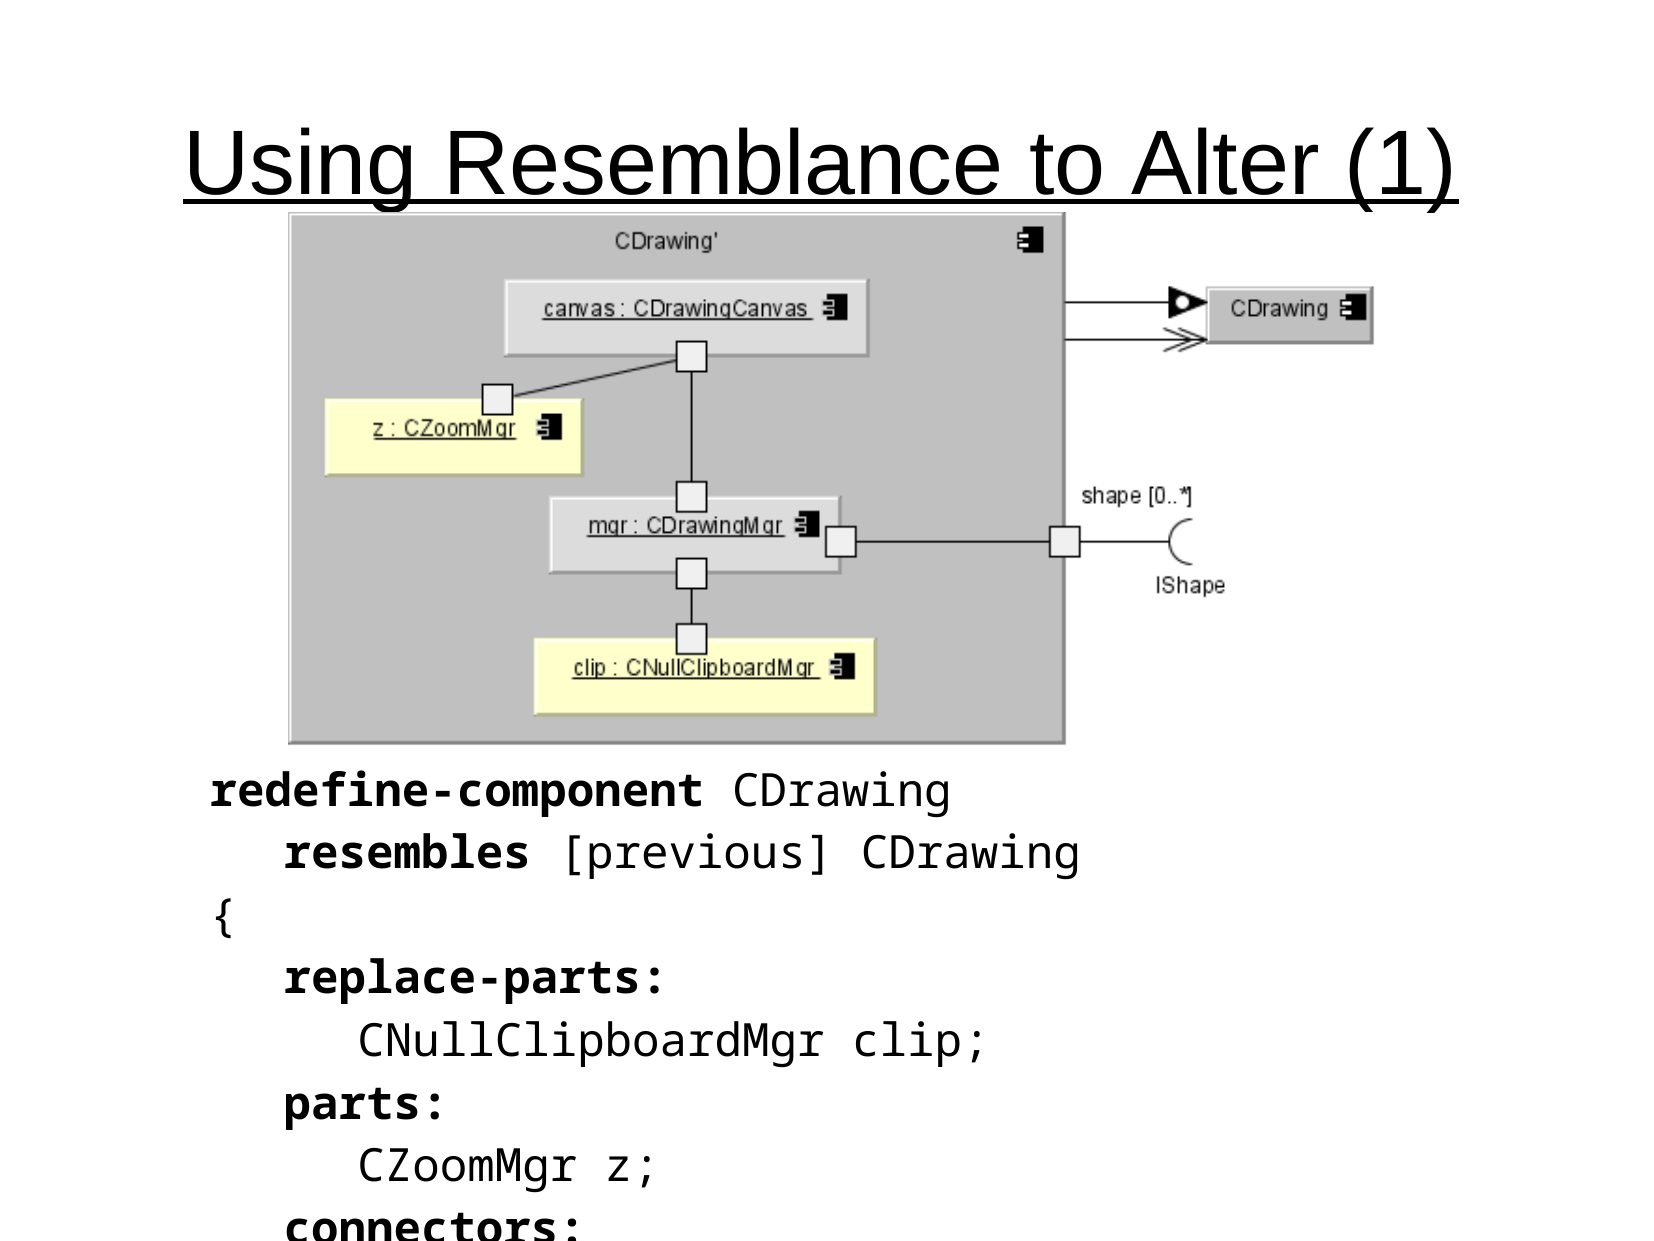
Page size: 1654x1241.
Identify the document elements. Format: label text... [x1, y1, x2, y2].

text_box redefine-component CDrawing resembles [previous] CDrawing { replace-parts: CNullClipboardMgr clip; parts: CZoomMgr z; connectors: zoom joins zoom@z to surface@canvas; } [194, 750, 1524, 1219]
picture [288, 212, 1376, 747]
title Using Resemblance to Alter (1) [76, 59, 1565, 267]
